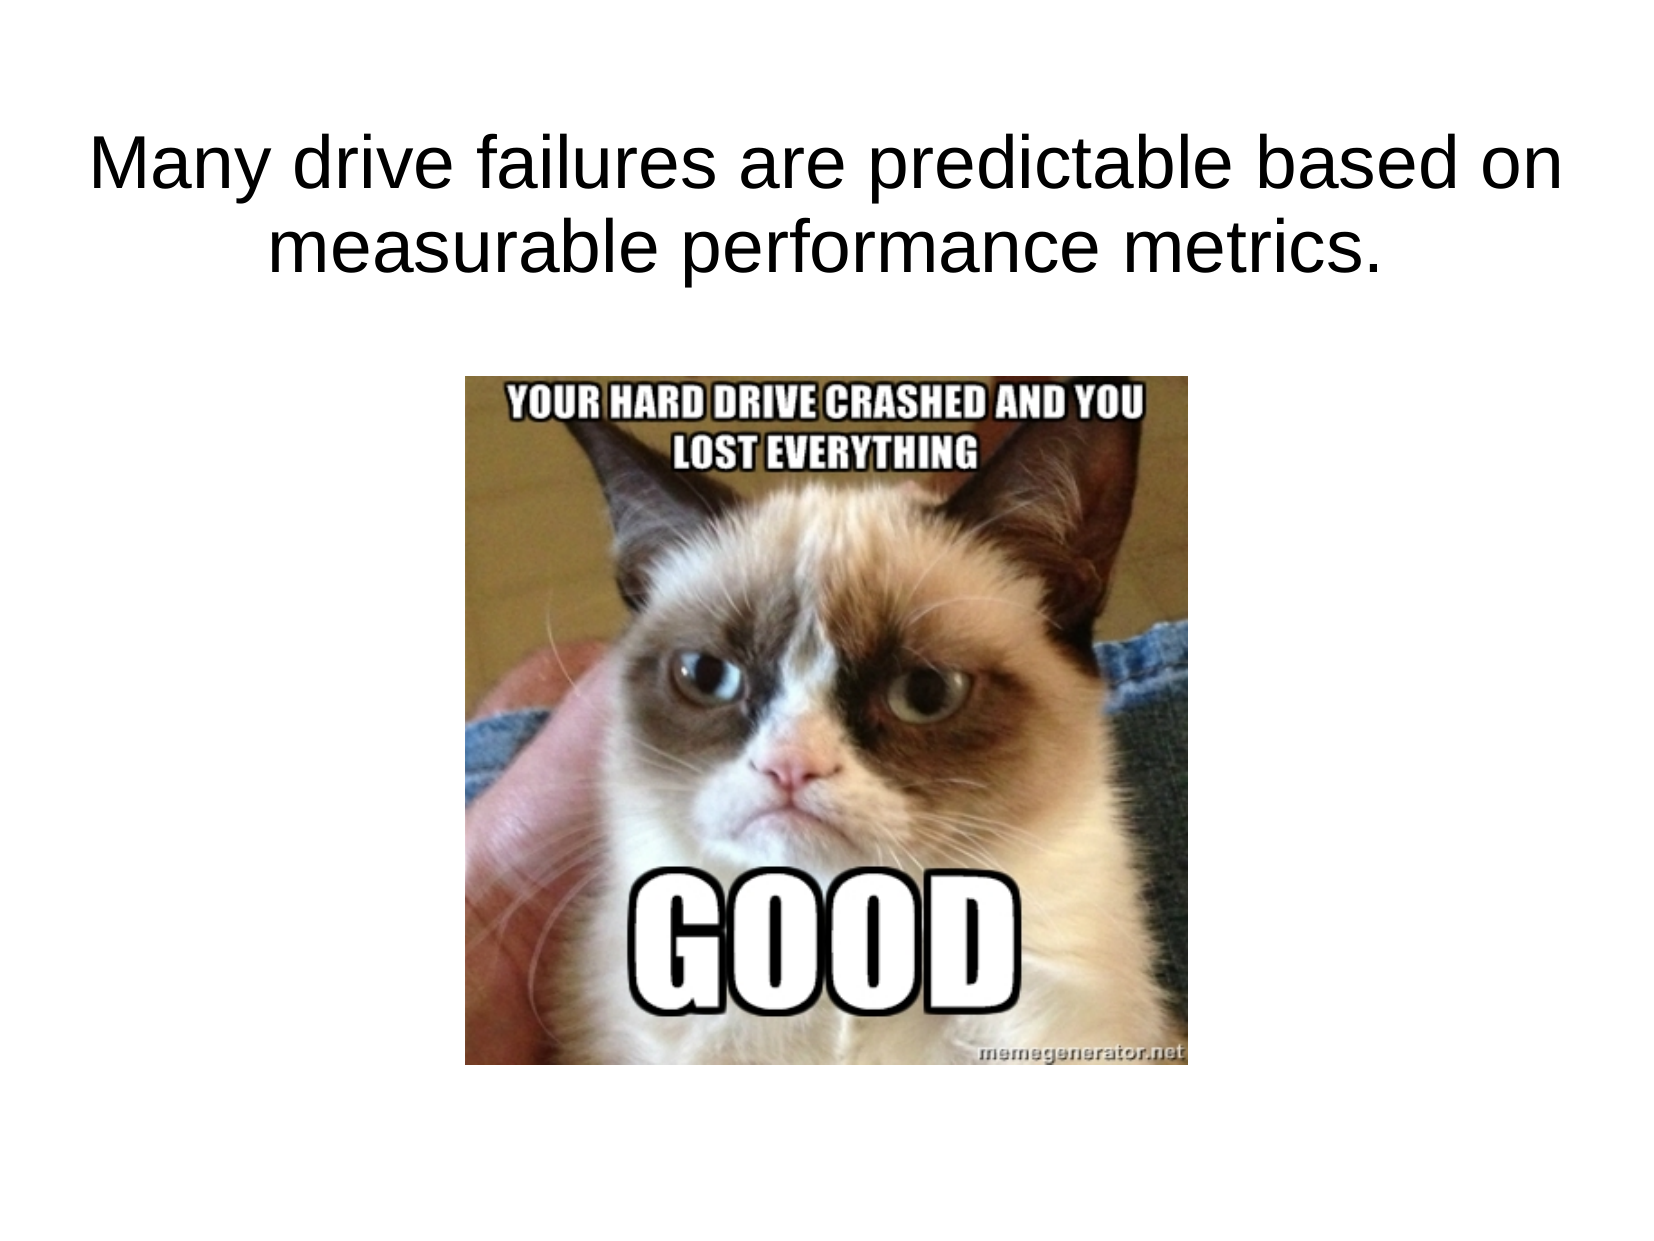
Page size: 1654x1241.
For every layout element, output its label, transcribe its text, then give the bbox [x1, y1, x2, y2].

title Many drive failures are predictable based on measurable performance metrics. [82, 17, 1571, 289]
subtitle [82, 289, 1571, 1109]
